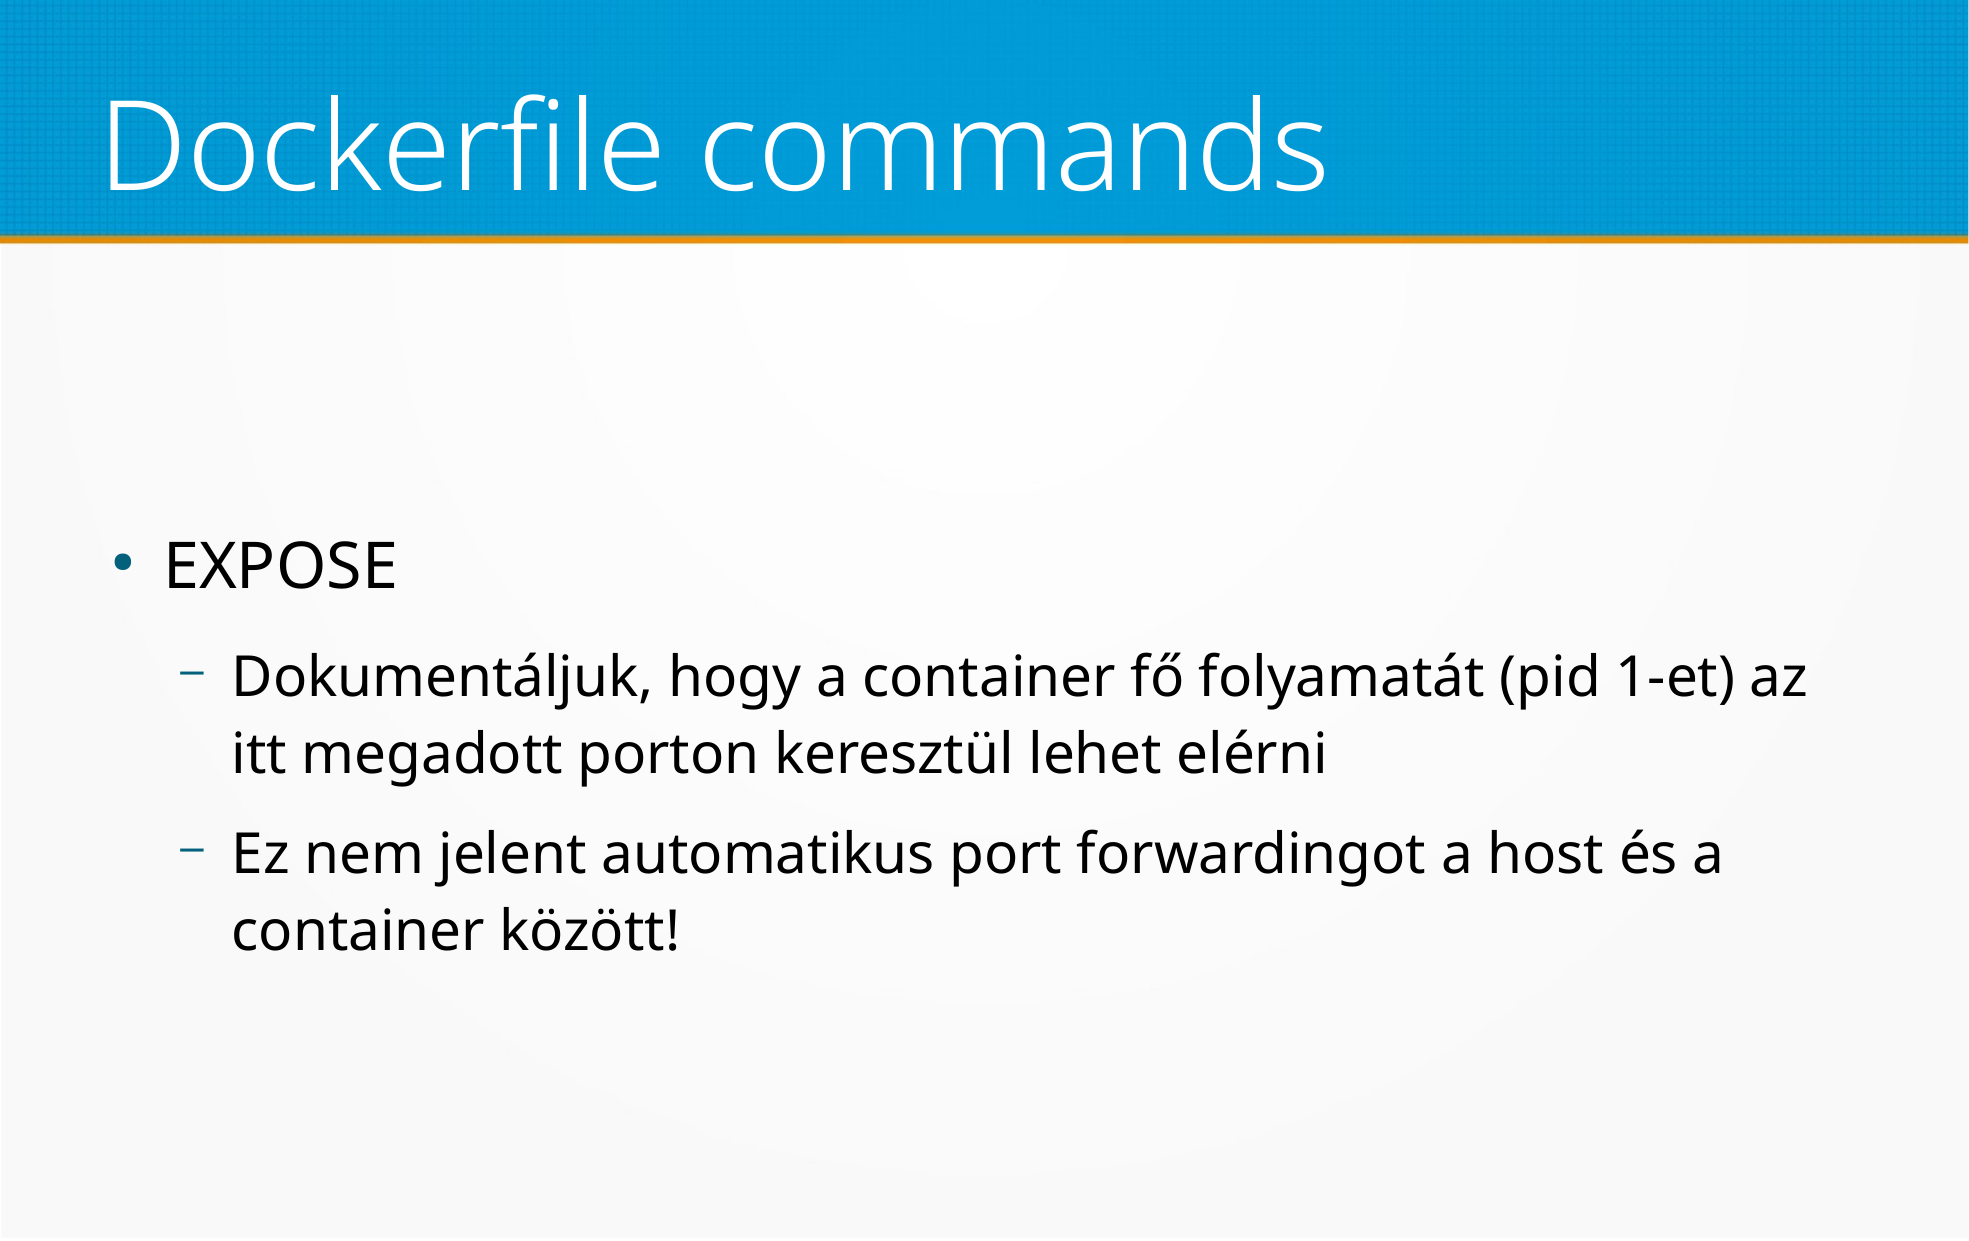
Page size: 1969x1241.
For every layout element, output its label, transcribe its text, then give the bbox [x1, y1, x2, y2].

list EXPOSE Dokumentáljuk, hogy a container fő folyamatát (pid 1-et) az itt megadott porton keresztül lehet elérni Ez nem jelent automatikus port forwardingot a host és a container között! [94, 519, 1857, 969]
title Dockerfile commands [98, 19, 1870, 227]
picture [0, 233, 1969, 1241]
